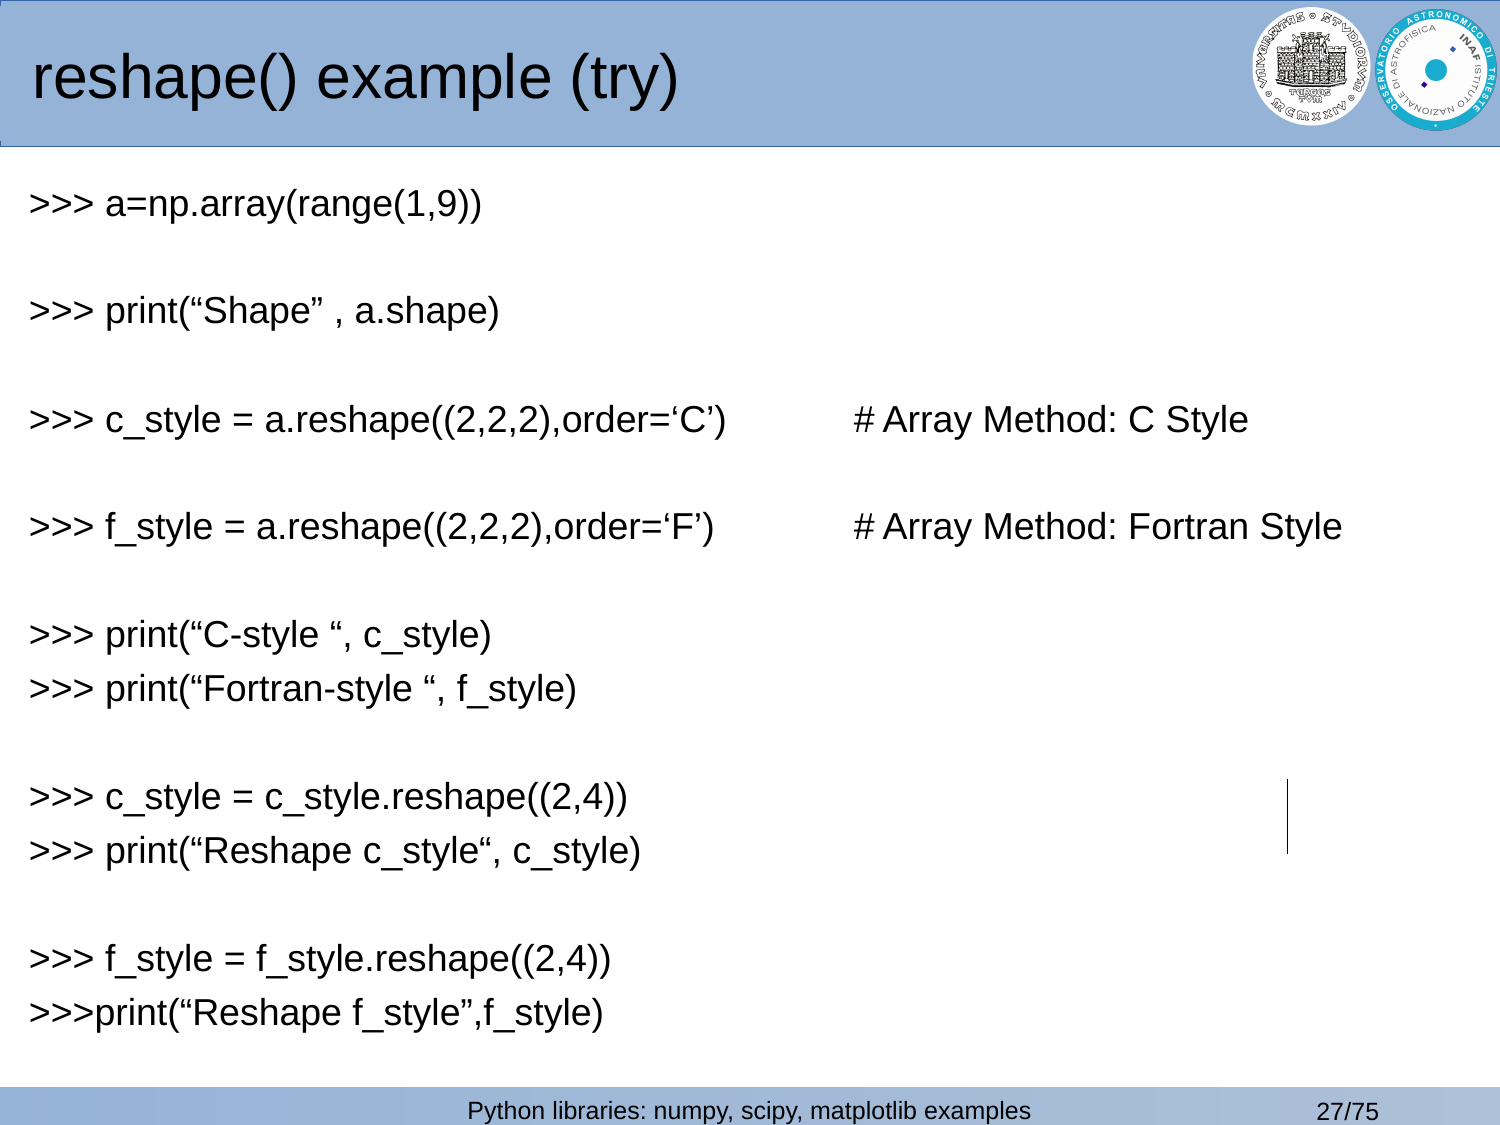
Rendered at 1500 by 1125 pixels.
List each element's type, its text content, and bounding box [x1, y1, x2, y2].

list >>> a=np.array(range(1,9)) >>> print(“Shape” , a.shape) >>> c_style = a.reshape((2,2,2),order=‘C’) # Array Method: C Style >>> f_style = a.reshape((2,2,2),order=‘F’) # Array Method: Fortran Style >>> print(“C-style “, c_style) >>> print(“Fortran-style “, f_style) >>> c_style = c_style.reshape((2,4)) >>> print(“Reshape c_style“, c_style) >>> f_style = f_style.reshape((2,4)) >>>print(“Reshape f_style”,f_style) [13, 170, 1500, 1072]
picture [1253, 0, 1500, 156]
text_box reshape() example (try) [0, 5, 1253, 141]
